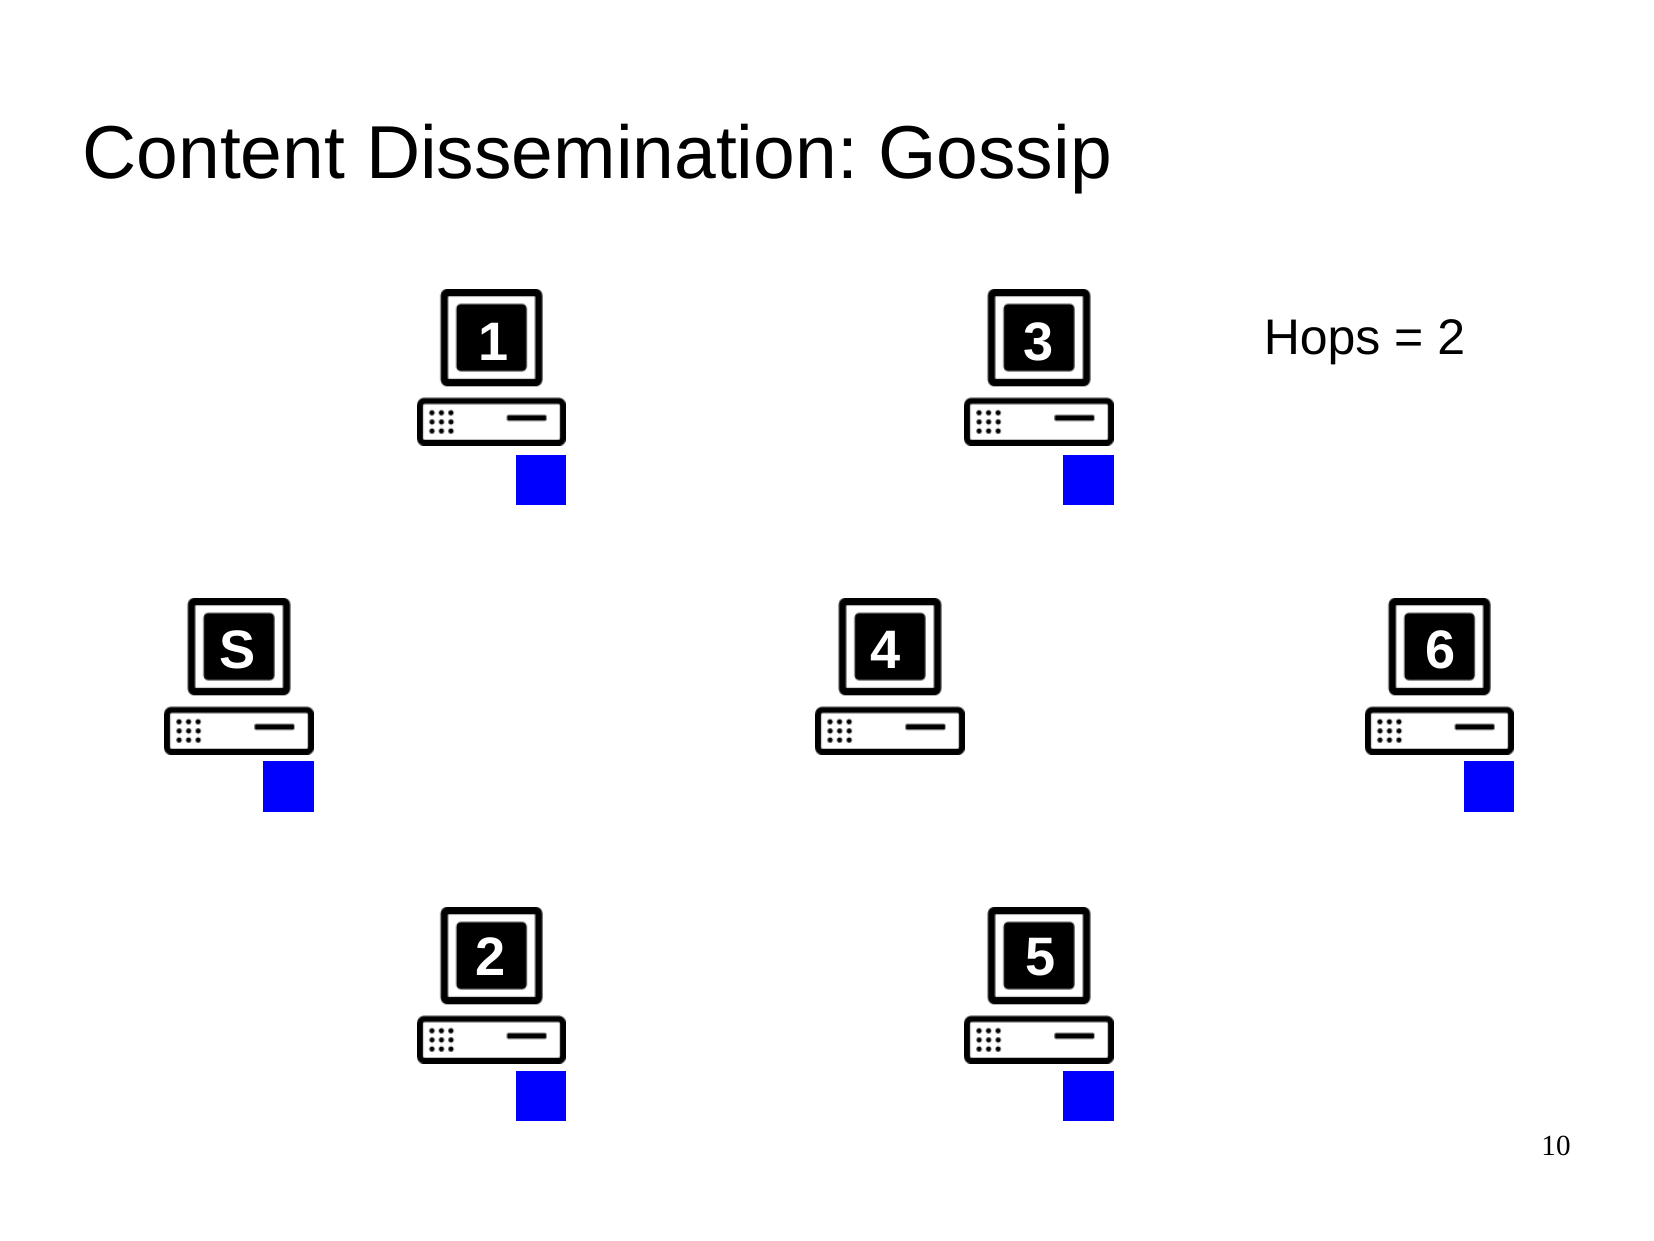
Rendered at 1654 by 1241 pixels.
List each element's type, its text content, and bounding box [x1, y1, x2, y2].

text_box [263, 761, 314, 812]
text_box 5 [1010, 918, 1068, 994]
text_box 6 [1410, 611, 1468, 688]
text_box 1 [463, 303, 521, 380]
text_box 4 [855, 611, 913, 688]
text_box [1063, 1071, 1114, 1121]
picture [164, 598, 314, 755]
picture [815, 598, 965, 755]
picture [1365, 598, 1514, 755]
text_box 2 [460, 918, 518, 994]
picture [964, 907, 1114, 1064]
text_box [516, 455, 566, 505]
picture [417, 289, 566, 446]
text_box [516, 1071, 566, 1121]
title Content Dissemination: Gossip [82, 49, 1571, 257]
text_box [1464, 761, 1514, 812]
text_box [1063, 455, 1114, 505]
text_box S [204, 611, 262, 688]
text_box 3 [1009, 303, 1067, 380]
picture [417, 907, 566, 1064]
text_box [1248, 301, 1502, 372]
picture [964, 289, 1114, 446]
